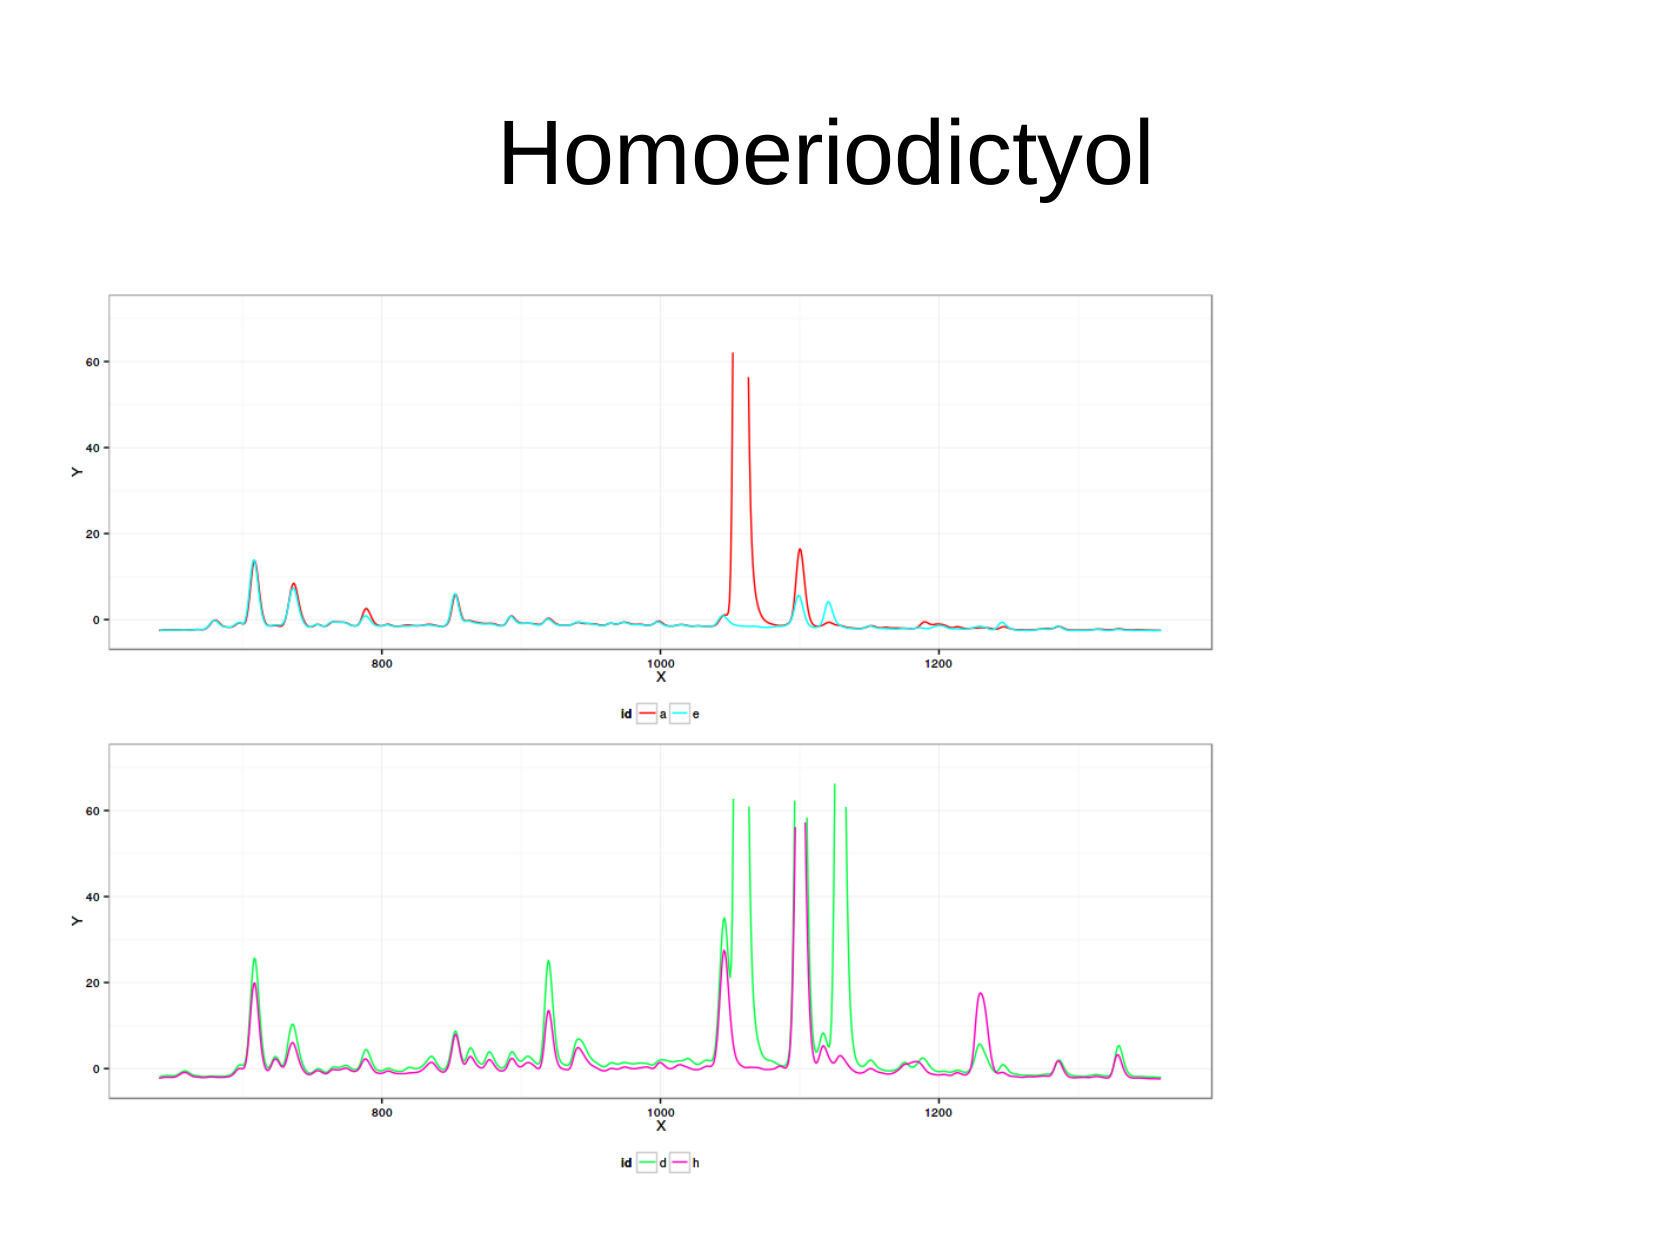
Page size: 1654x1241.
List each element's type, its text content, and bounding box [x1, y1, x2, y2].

title Homoeriodictyol [82, 49, 1571, 257]
picture [59, 278, 1229, 1198]
